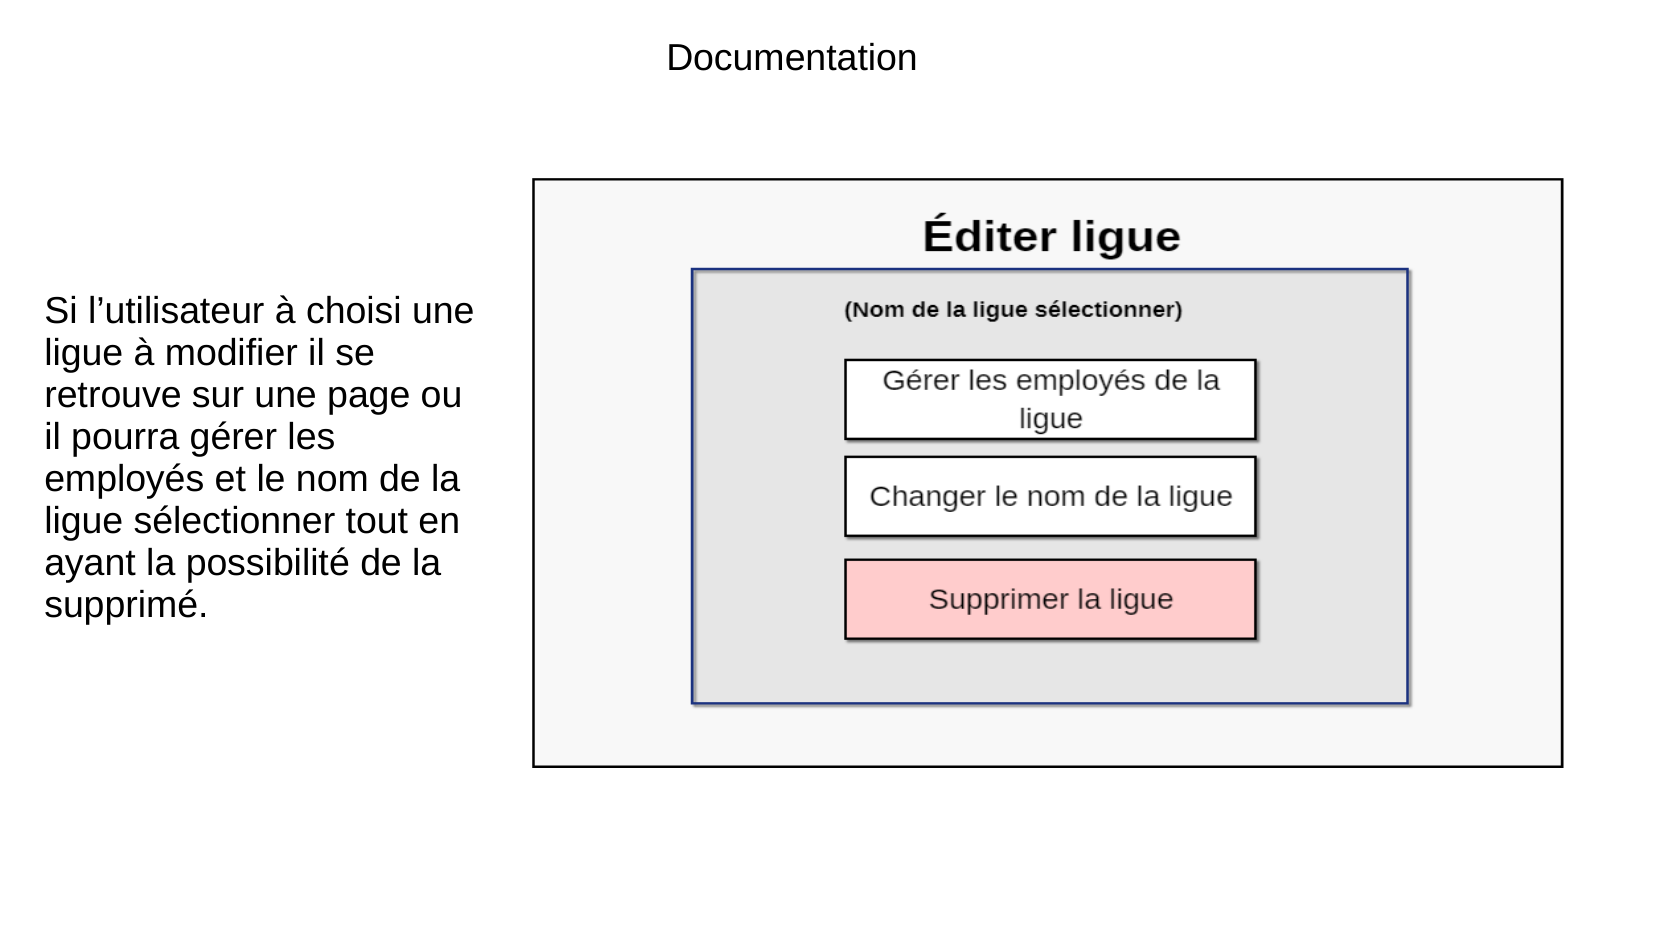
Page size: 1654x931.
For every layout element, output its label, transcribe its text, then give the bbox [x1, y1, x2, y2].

text_box Si l’utilisateur à choisi une ligue à modifier il se retrouve sur une page ou il pourra gérer les employés et le nom de la ligue sélectionner tout en ayant la possibilité de la supprimé. [29, 281, 502, 675]
text_box Documentation [59, 29, 1536, 87]
picture [531, 177, 1565, 768]
